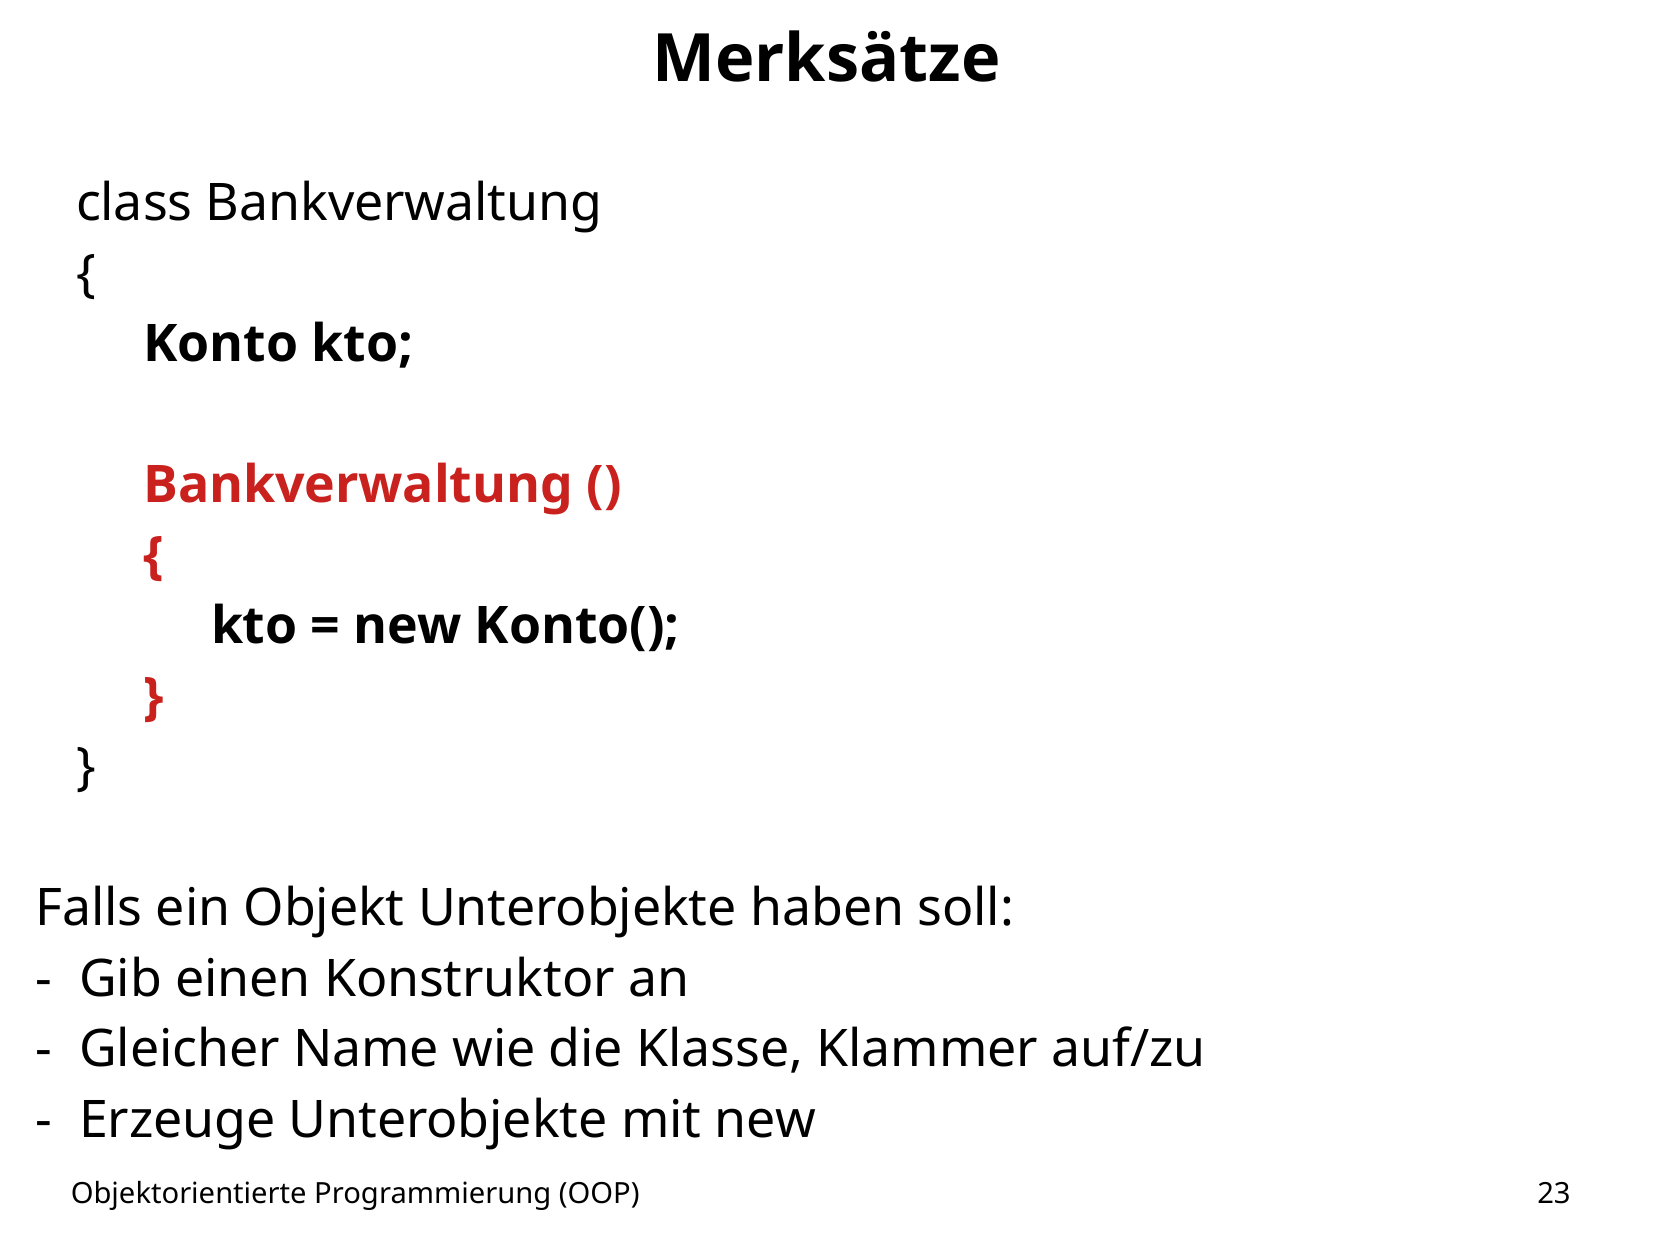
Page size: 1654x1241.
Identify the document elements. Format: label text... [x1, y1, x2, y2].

list class Bankverwaltung { Konto kto; Bankverwaltung () { kto = new Konto(); } } Falls ein Objekt Unterobjekte haben soll: - Gib einen Konstruktor an - Gleicher Name wie die Klasse, Klammer auf/zu - Erzeuge Unterobjekte mit new [35, 165, 1619, 1158]
title Merksätze [0, 5, 1654, 107]
